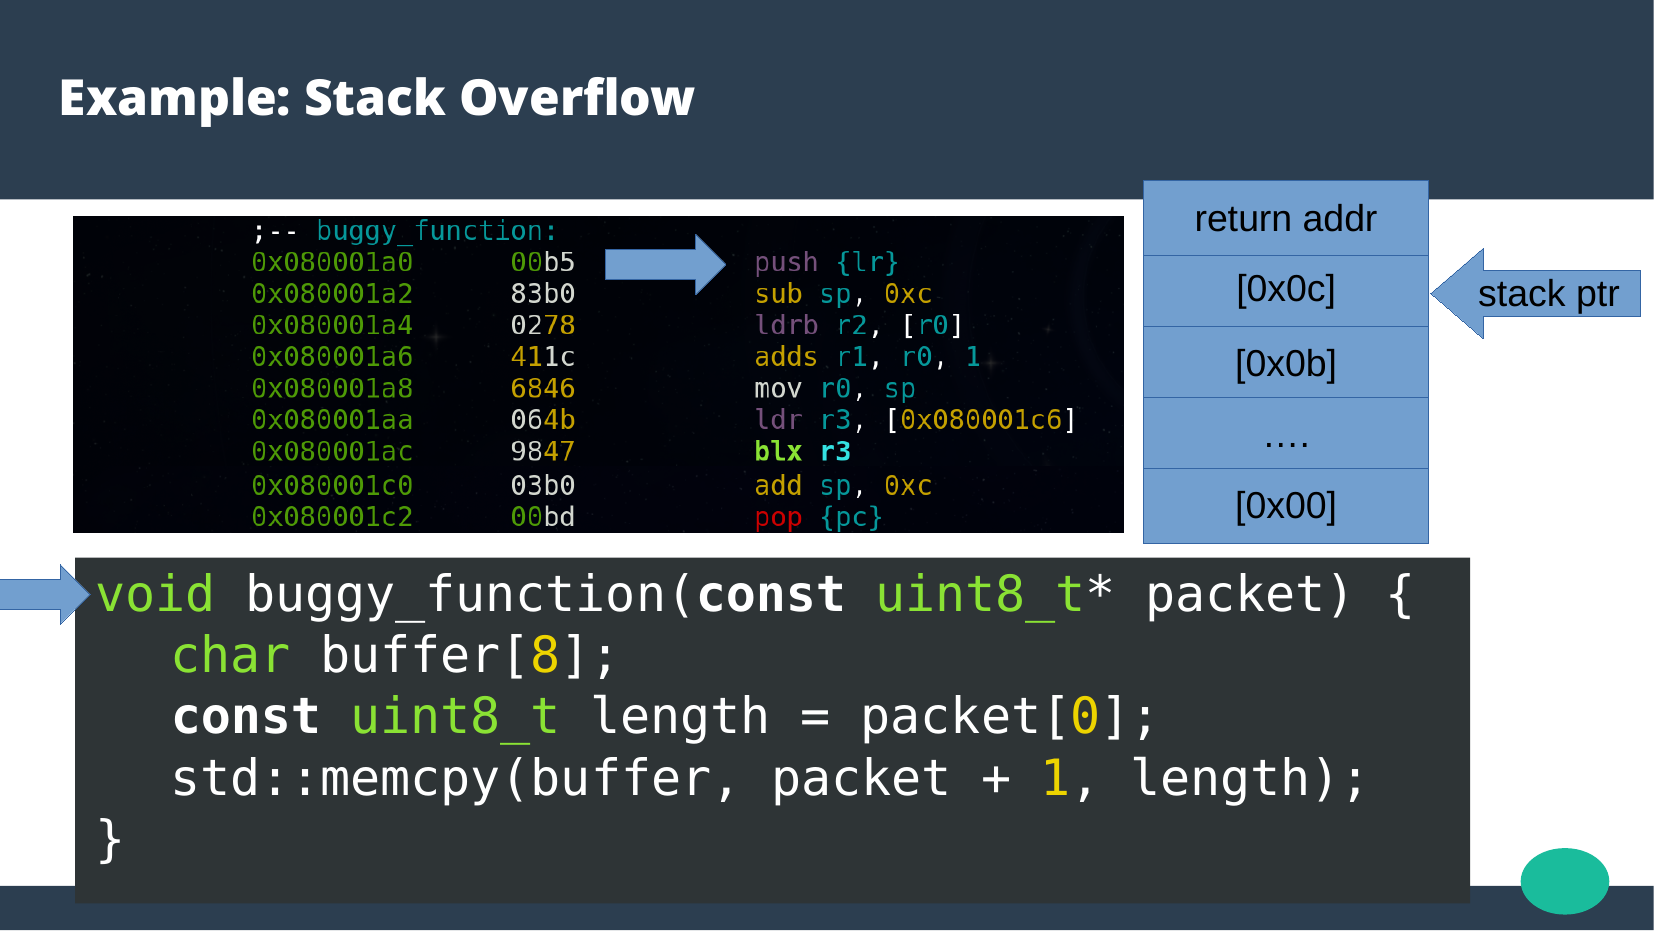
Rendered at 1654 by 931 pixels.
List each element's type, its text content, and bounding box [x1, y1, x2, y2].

text_box [0x00] [1143, 468, 1429, 544]
text_box [605, 234, 726, 295]
title Example: Stack Overflow [59, 37, 1595, 155]
text_box [0x0c] [1143, 256, 1429, 326]
text_box void buggy_function(const uint8_t* packet) { char buffer[8]; const uint8_t length = packet[0]; std::memcpy(buffer, packet + 1, length); } [75, 557, 1471, 904]
picture [73, 216, 1124, 533]
text_box return addr [1143, 180, 1429, 256]
text_box …. [1143, 397, 1429, 468]
text_box [0x0b] [1143, 326, 1429, 397]
text_box stack ptr [1430, 248, 1641, 339]
text_box [0, 564, 91, 625]
